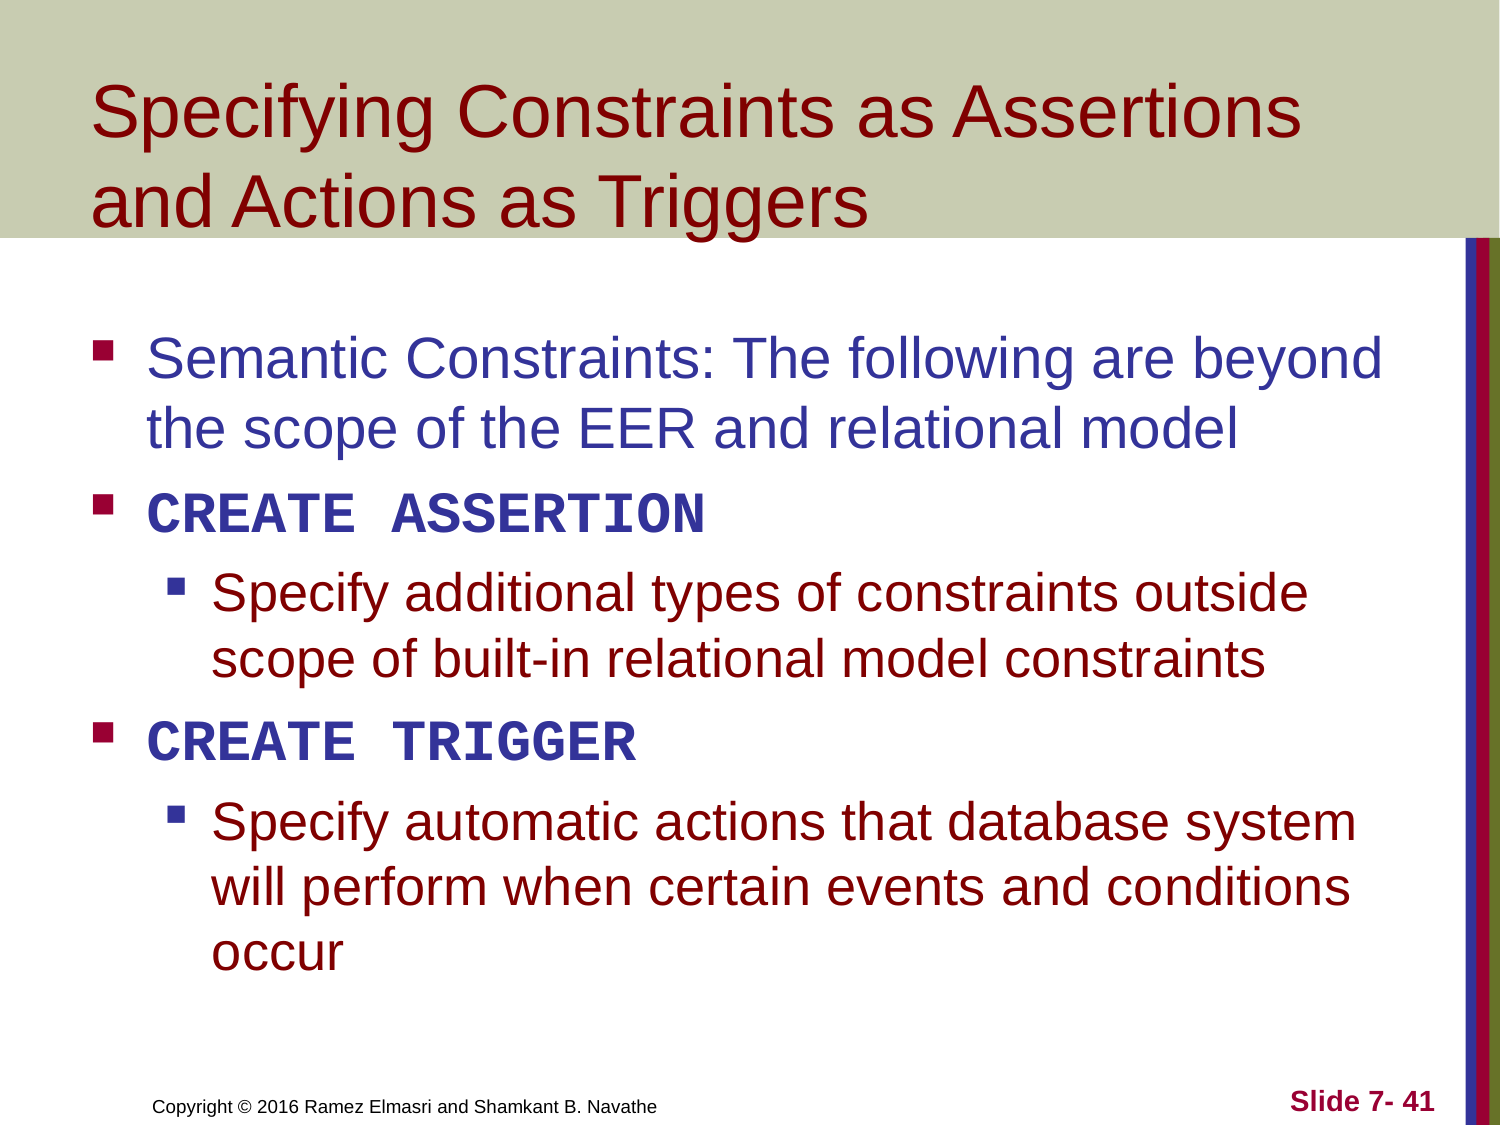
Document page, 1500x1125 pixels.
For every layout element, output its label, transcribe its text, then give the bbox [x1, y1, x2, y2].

text_box Slide 7- 41 [1137, 1050, 1450, 1125]
title Specifying Constraints as Assertions and Actions as Triggers [75, 62, 1425, 250]
list Semantic Constraints: The following are beyond the scope of the EER and relational model CREATE ASSERTION Specify additional types of constraints outside scope of built-in relational model constraints CREATE TRIGGER Specify automatic actions that database system will perform when certain events and conditions occur [75, 312, 1425, 1006]
